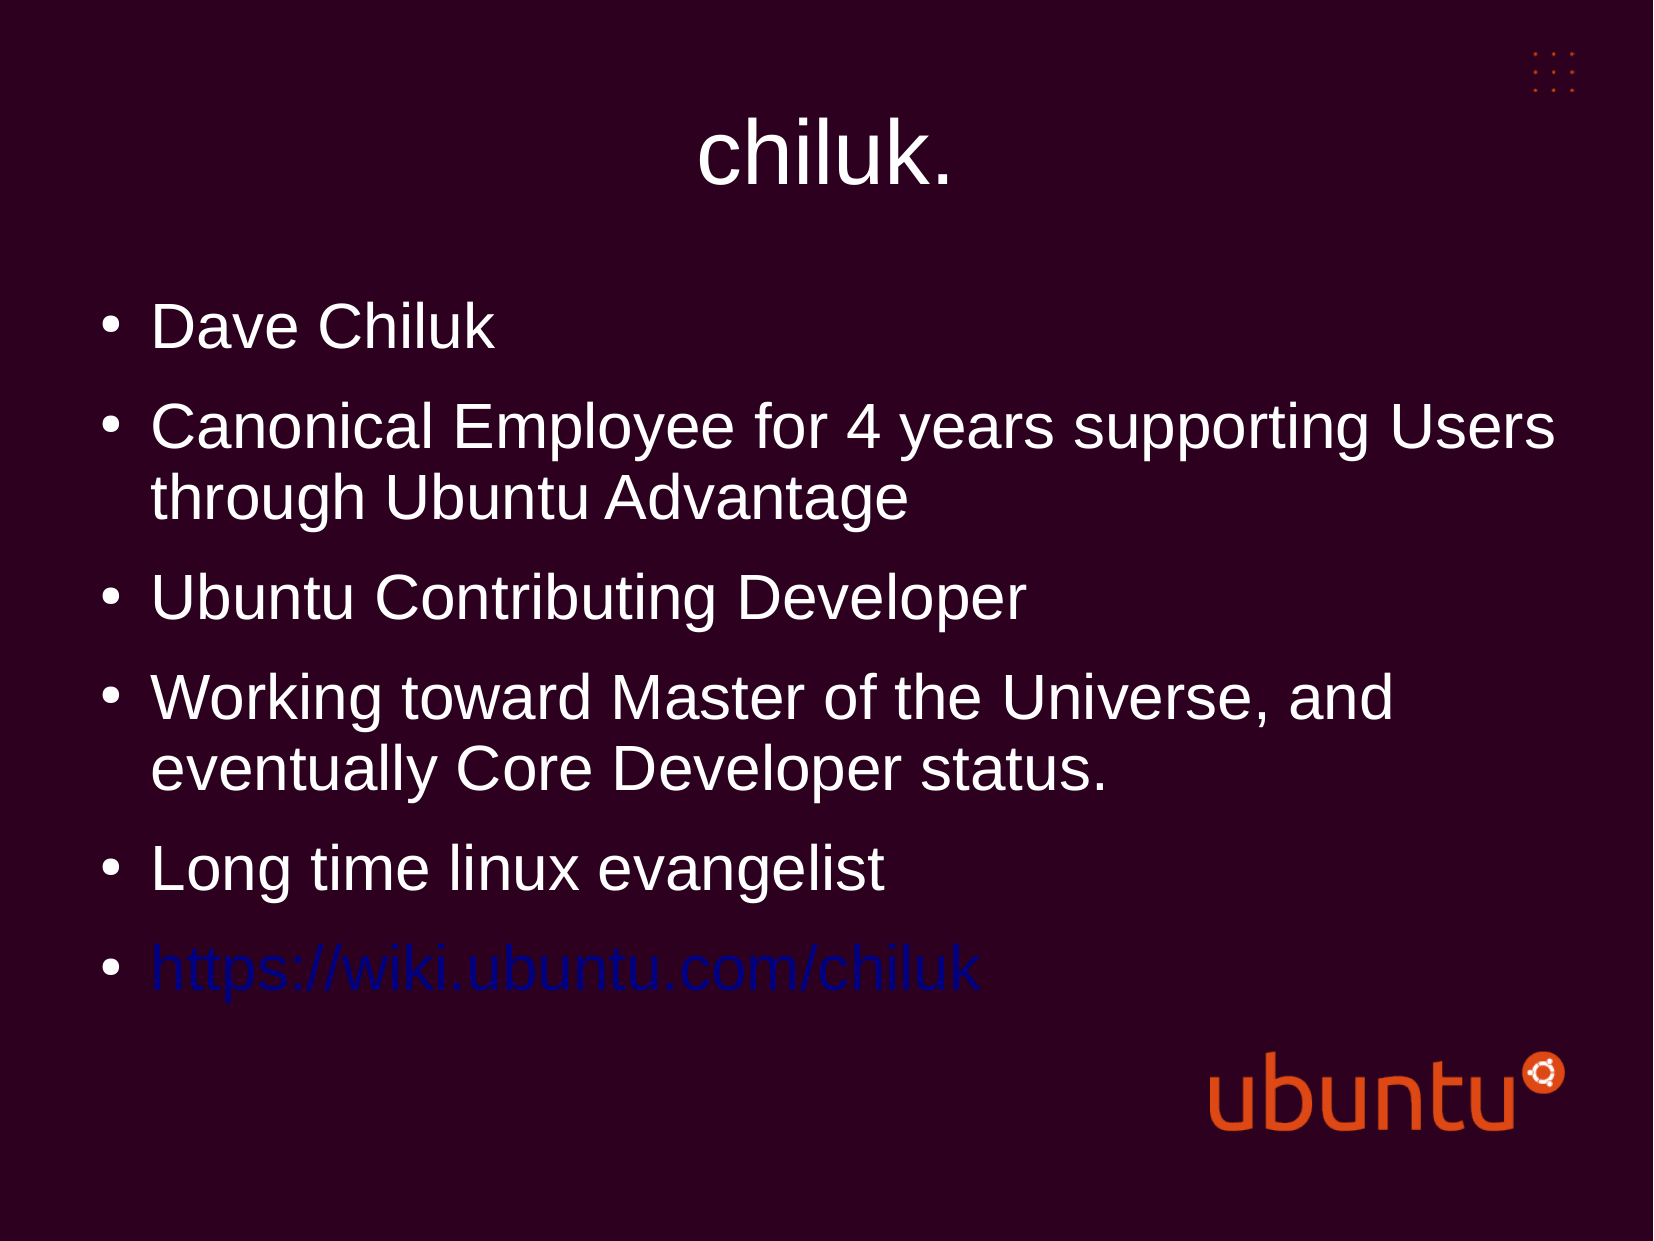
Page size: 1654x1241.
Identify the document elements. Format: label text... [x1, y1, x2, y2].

picture [1121, 960, 1653, 1223]
title chiluk. [82, 49, 1571, 257]
list Dave Chiluk Canonical Employee for 4 years supporting Users through Ubuntu Advantage Ubuntu Contributing Developer Working toward Master of the Universe, and eventually Core Developer status. Long time linux evangelist https://wiki.ubuntu.com/chiluk [82, 290, 1571, 1010]
picture [1571, 49, 1575, 94]
